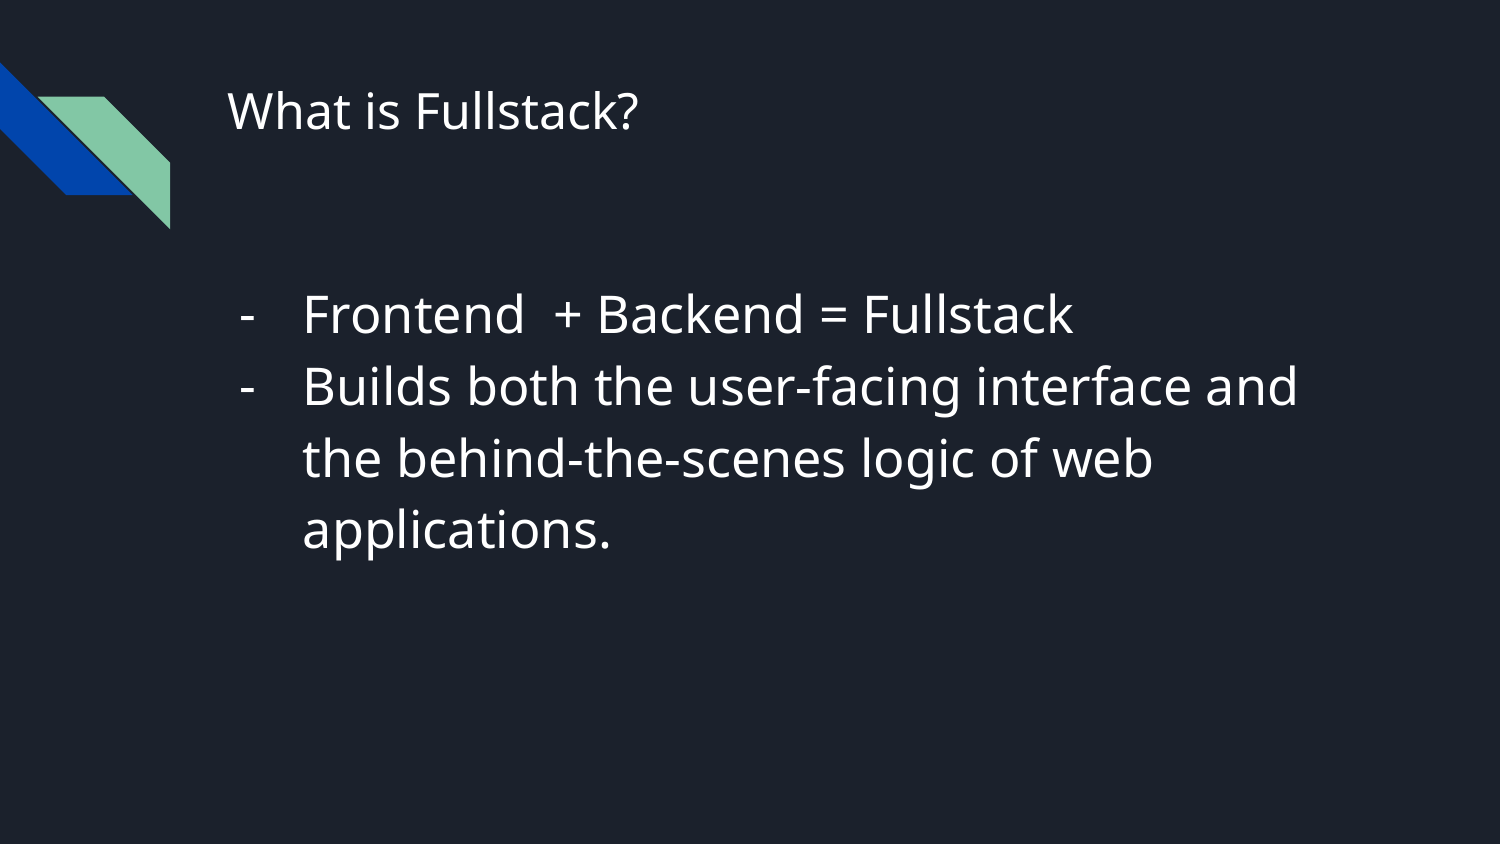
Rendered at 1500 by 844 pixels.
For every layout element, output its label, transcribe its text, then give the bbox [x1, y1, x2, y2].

list Frontend + Backend = Fullstack Builds both the user-facing interface and the behind-the-scenes logic of web applications. [212, 257, 1368, 735]
title What is Fullstack? [212, 64, 1368, 215]
